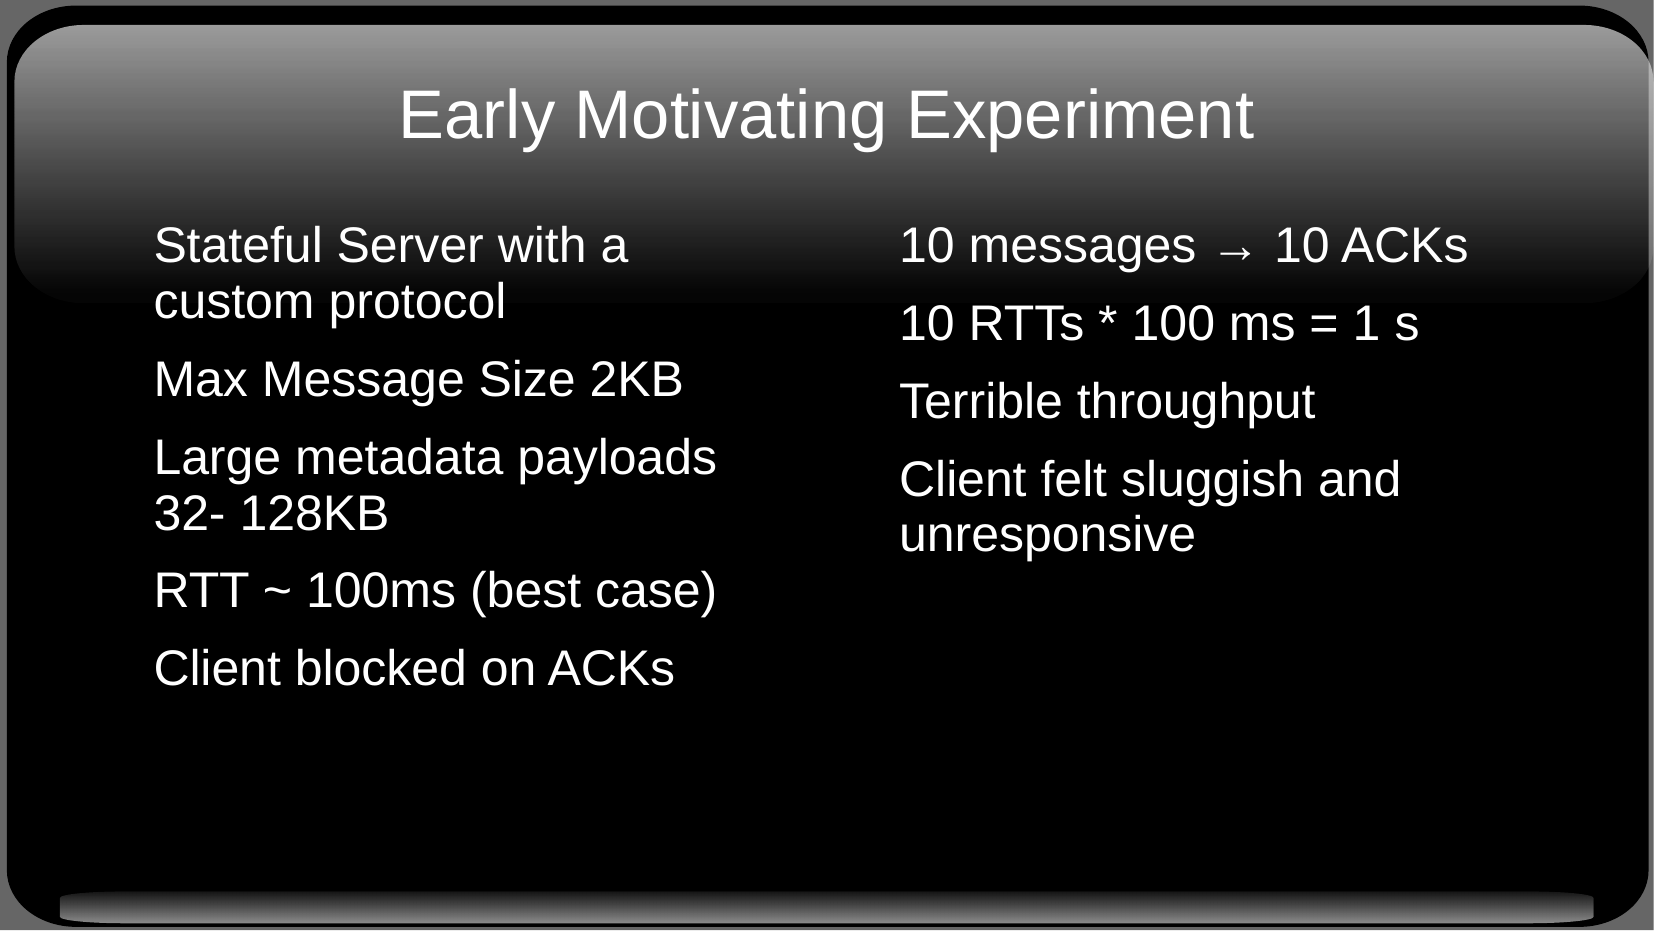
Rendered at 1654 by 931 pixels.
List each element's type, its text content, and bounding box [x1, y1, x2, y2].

title Early Motivating Experiment [82, 37, 1571, 193]
list Stateful Server with a custom protocol Max Message Size 2KB Large metadata payloads 32- 128KB RTT ~ 100ms (best case) Client blocked on ACKs [82, 217, 793, 758]
list 10 messages → 10 ACKs 10 RTTs * 100 ms = 1 s Terrible throughput Client felt sluggish and unresponsive [828, 217, 1539, 758]
